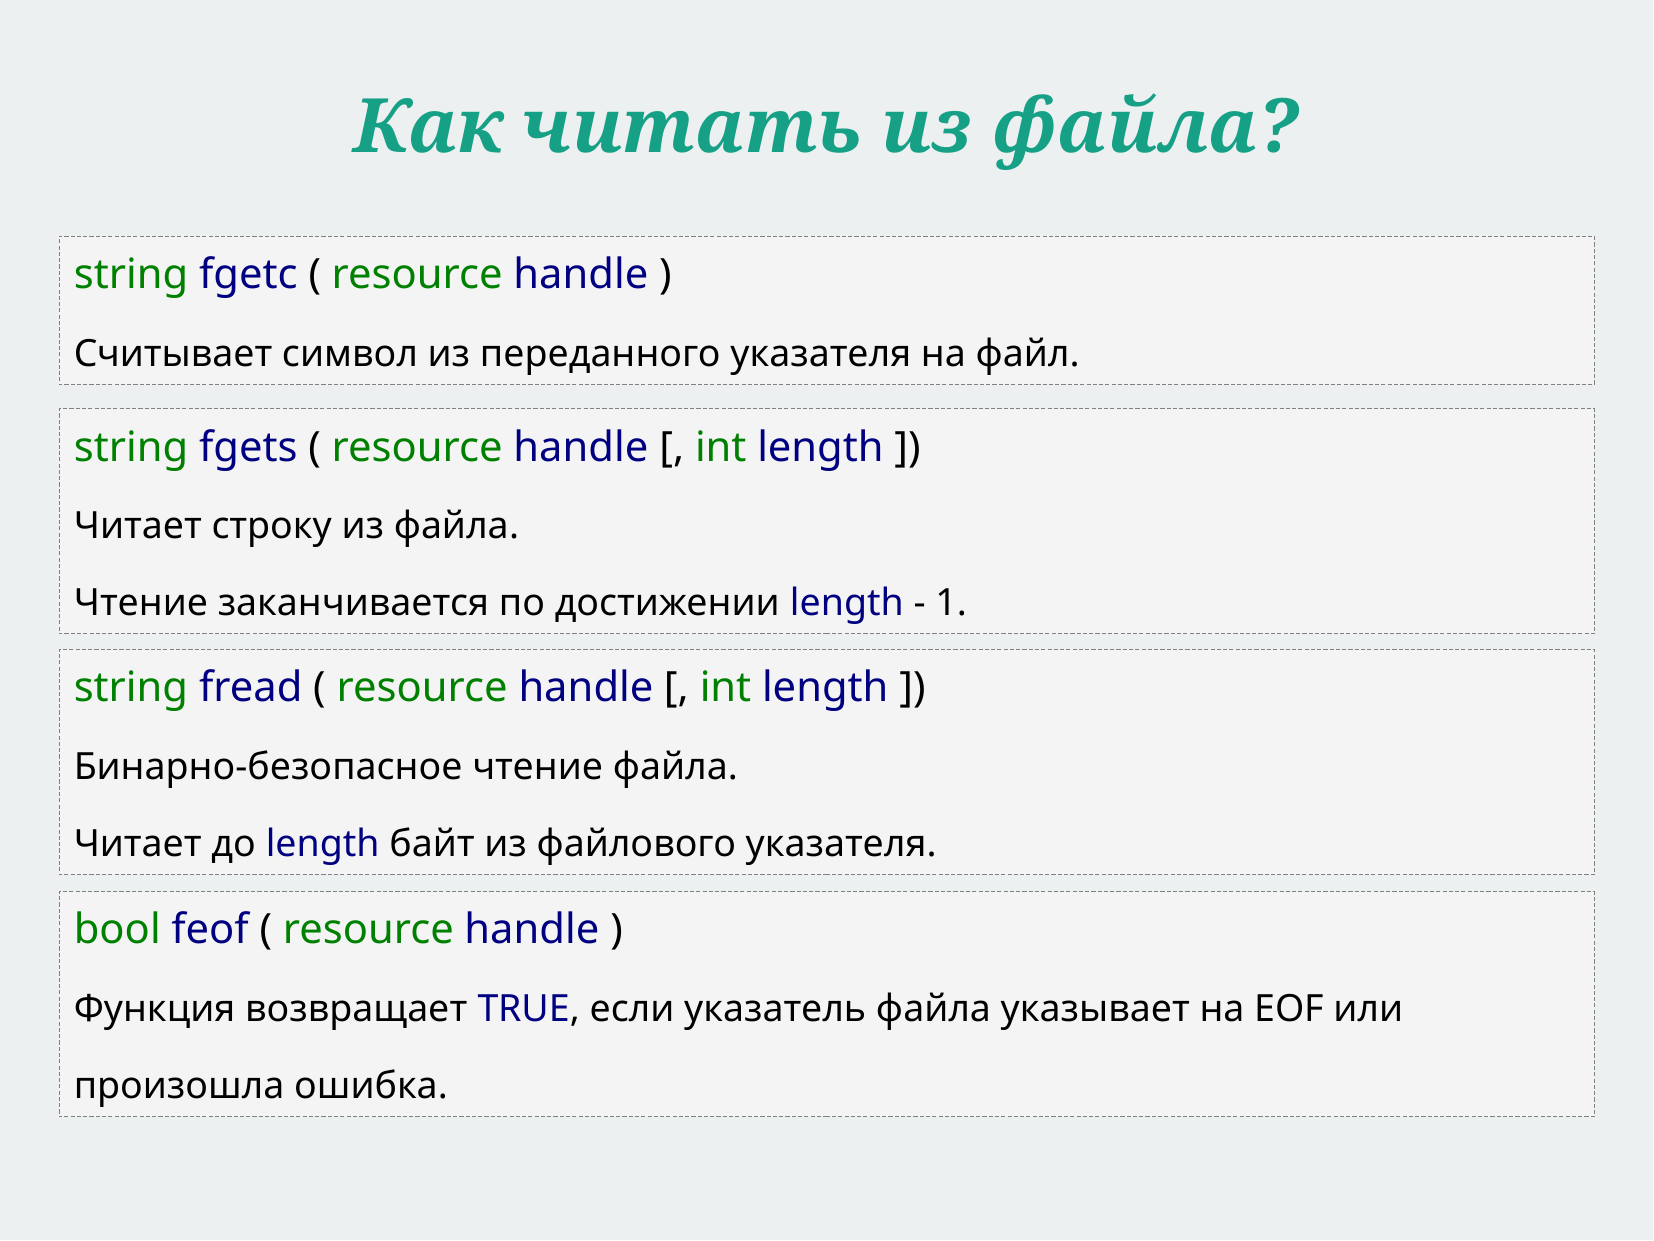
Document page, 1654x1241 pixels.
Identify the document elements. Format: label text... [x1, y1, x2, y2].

text_box string fread ( resource handle [, int length ]) Бинарно-безопасное чтение файла. Читает до length байт из файлового указателя. [59, 649, 1595, 852]
text_box string fgetc ( resource handle ) Считывает символ из переданного указателя на файл. [59, 236, 1595, 371]
text_box bool feof ( resource handle ) Функция возвращает TRUE, если указатель файла указывает на EOF или произошла ошибка. [59, 891, 1595, 1094]
text_box string fgets ( resource handle [, int length ]) Читает строку из файла. Чтение заканчивается по достижении length - 1. [59, 408, 1595, 611]
title Как читать из файла? [59, 59, 1595, 187]
